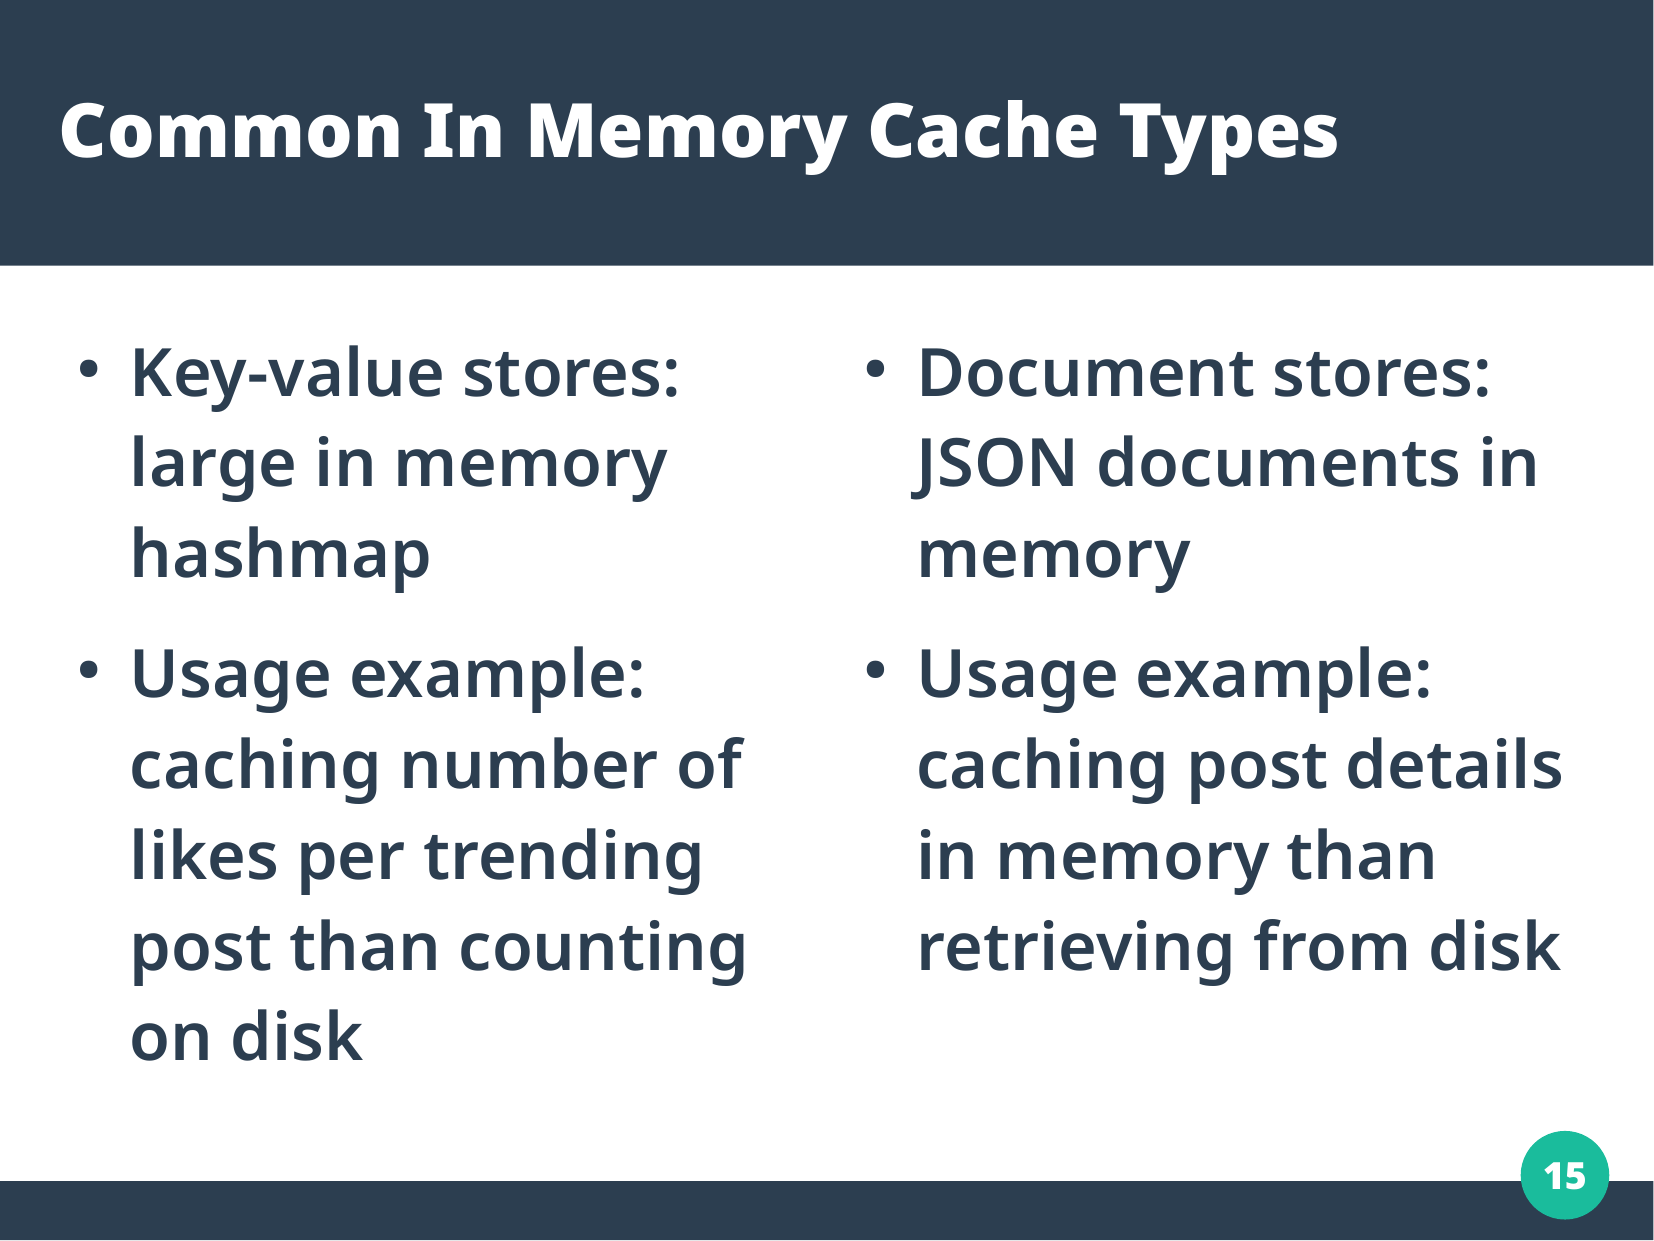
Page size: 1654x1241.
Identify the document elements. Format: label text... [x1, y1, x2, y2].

list Key-value stores: large in memory hashmap Usage example: caching number of likes per trending post than counting on disk [59, 324, 809, 1152]
title Common In Memory Cache Types [59, 49, 1595, 207]
list Document stores: JSON documents in memory Usage example: caching post details in memory than retrieving from disk [845, 324, 1596, 1152]
